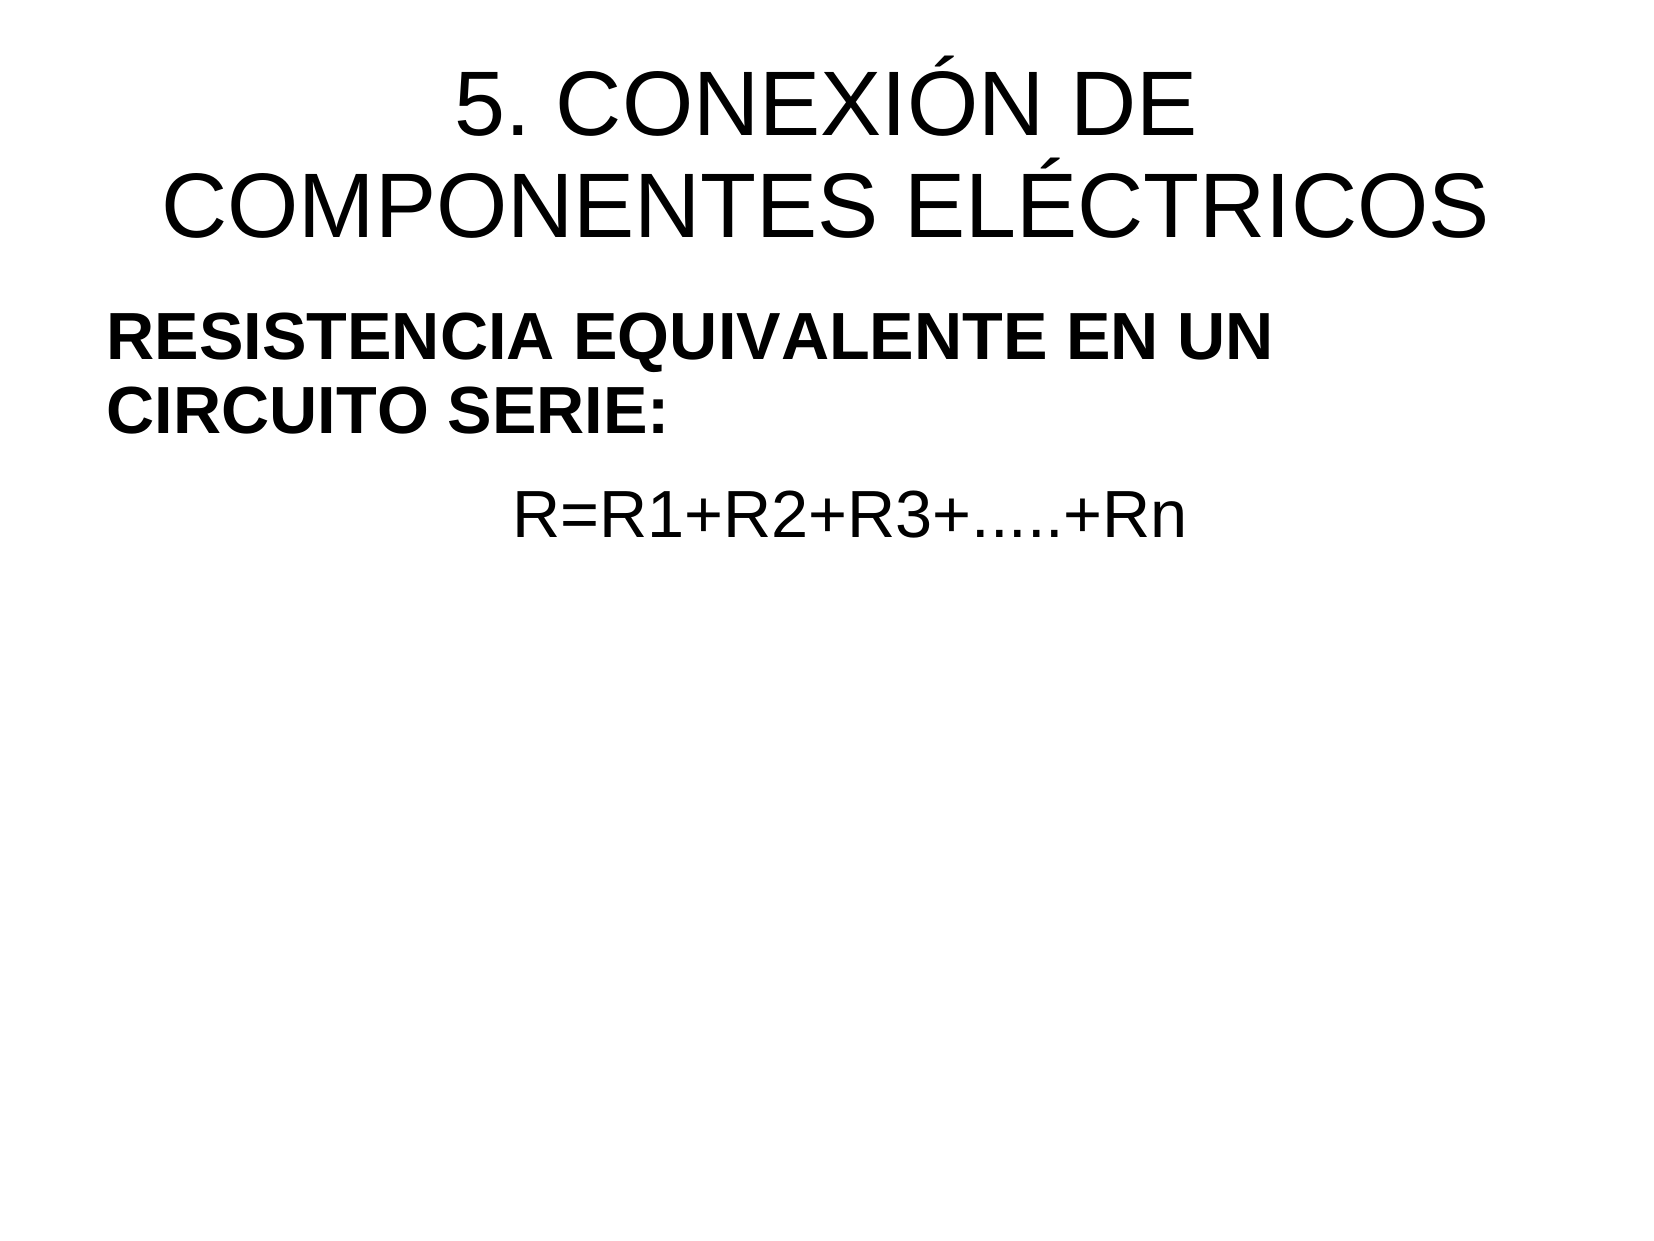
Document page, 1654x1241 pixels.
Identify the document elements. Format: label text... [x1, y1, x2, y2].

list RESISTENCIA EQUIVALENTE EN UN CIRCUITO SERIE: R=R1+R2+R3+.....+Rn [106, 295, 1595, 1114]
title 5. CONEXIÓN DE COMPONENTES ELÉCTRICOS [82, 46, 1571, 260]
